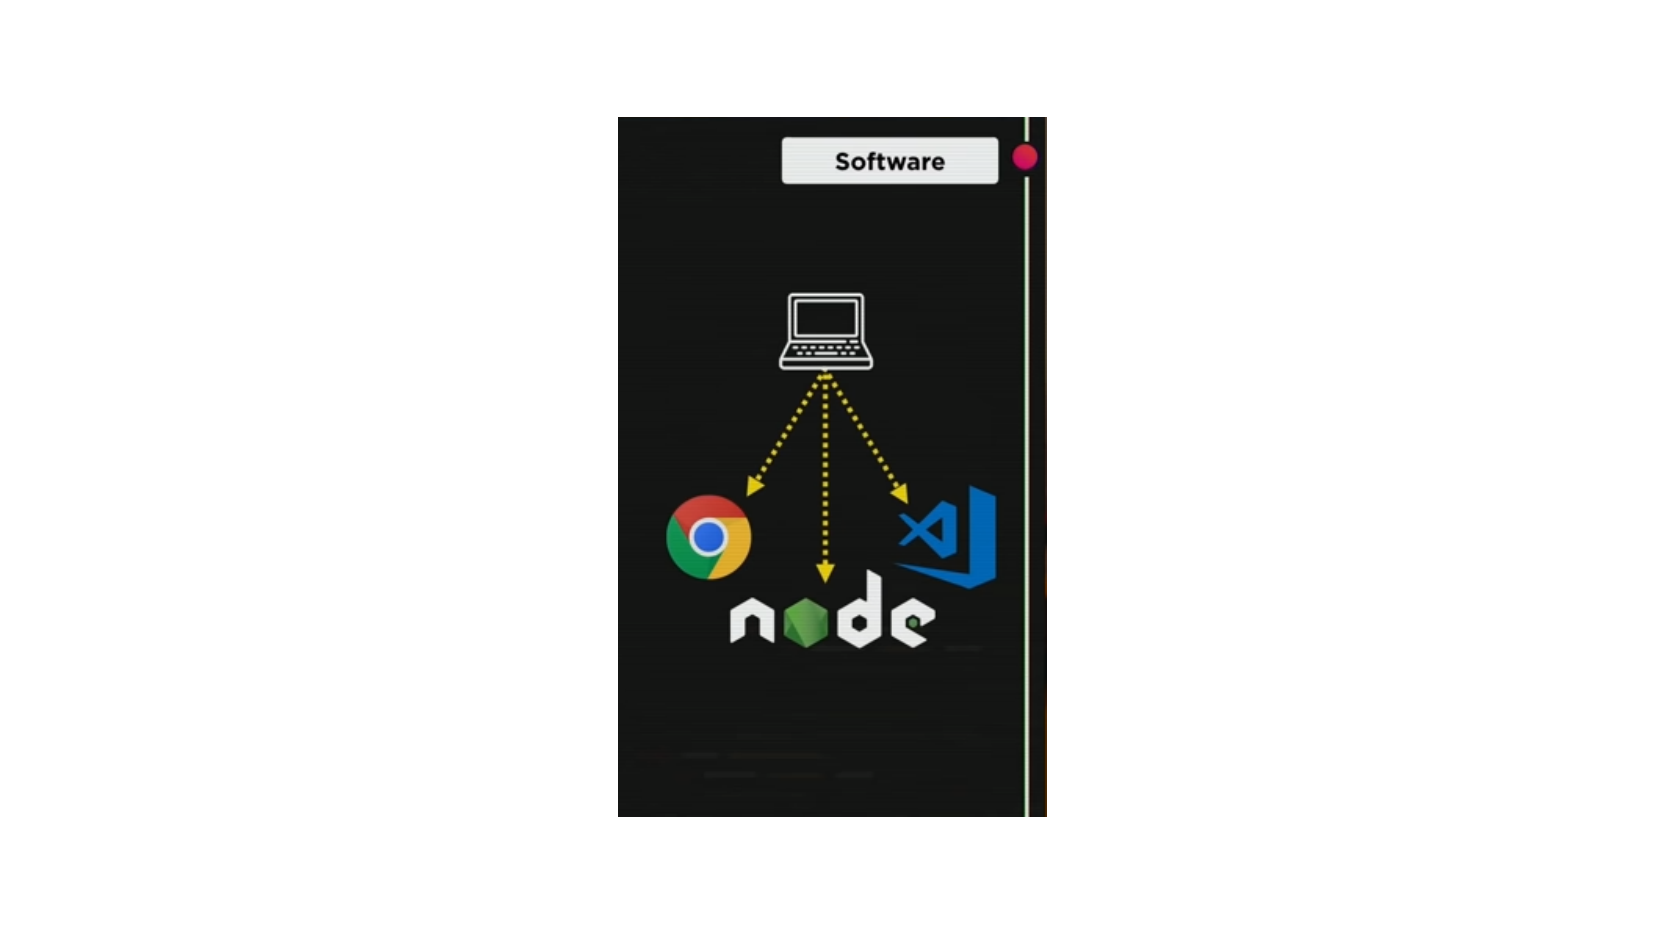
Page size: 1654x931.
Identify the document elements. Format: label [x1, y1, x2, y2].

picture [618, 117, 1047, 817]
